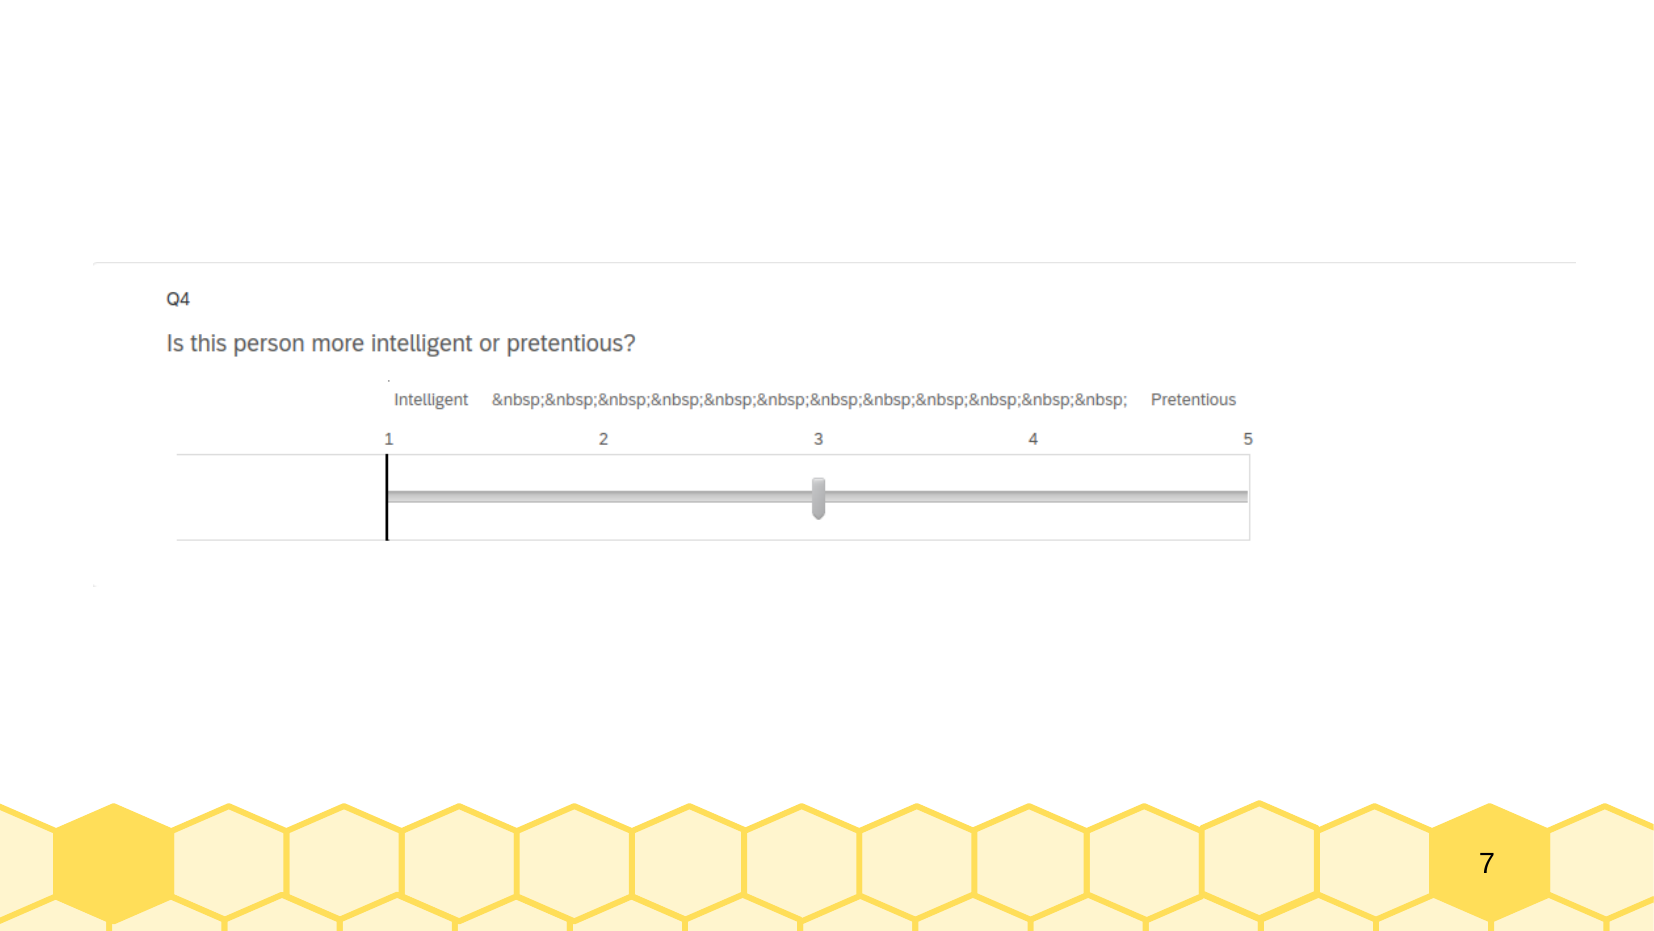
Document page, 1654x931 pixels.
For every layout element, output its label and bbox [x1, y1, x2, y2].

picture [93, 262, 1576, 587]
